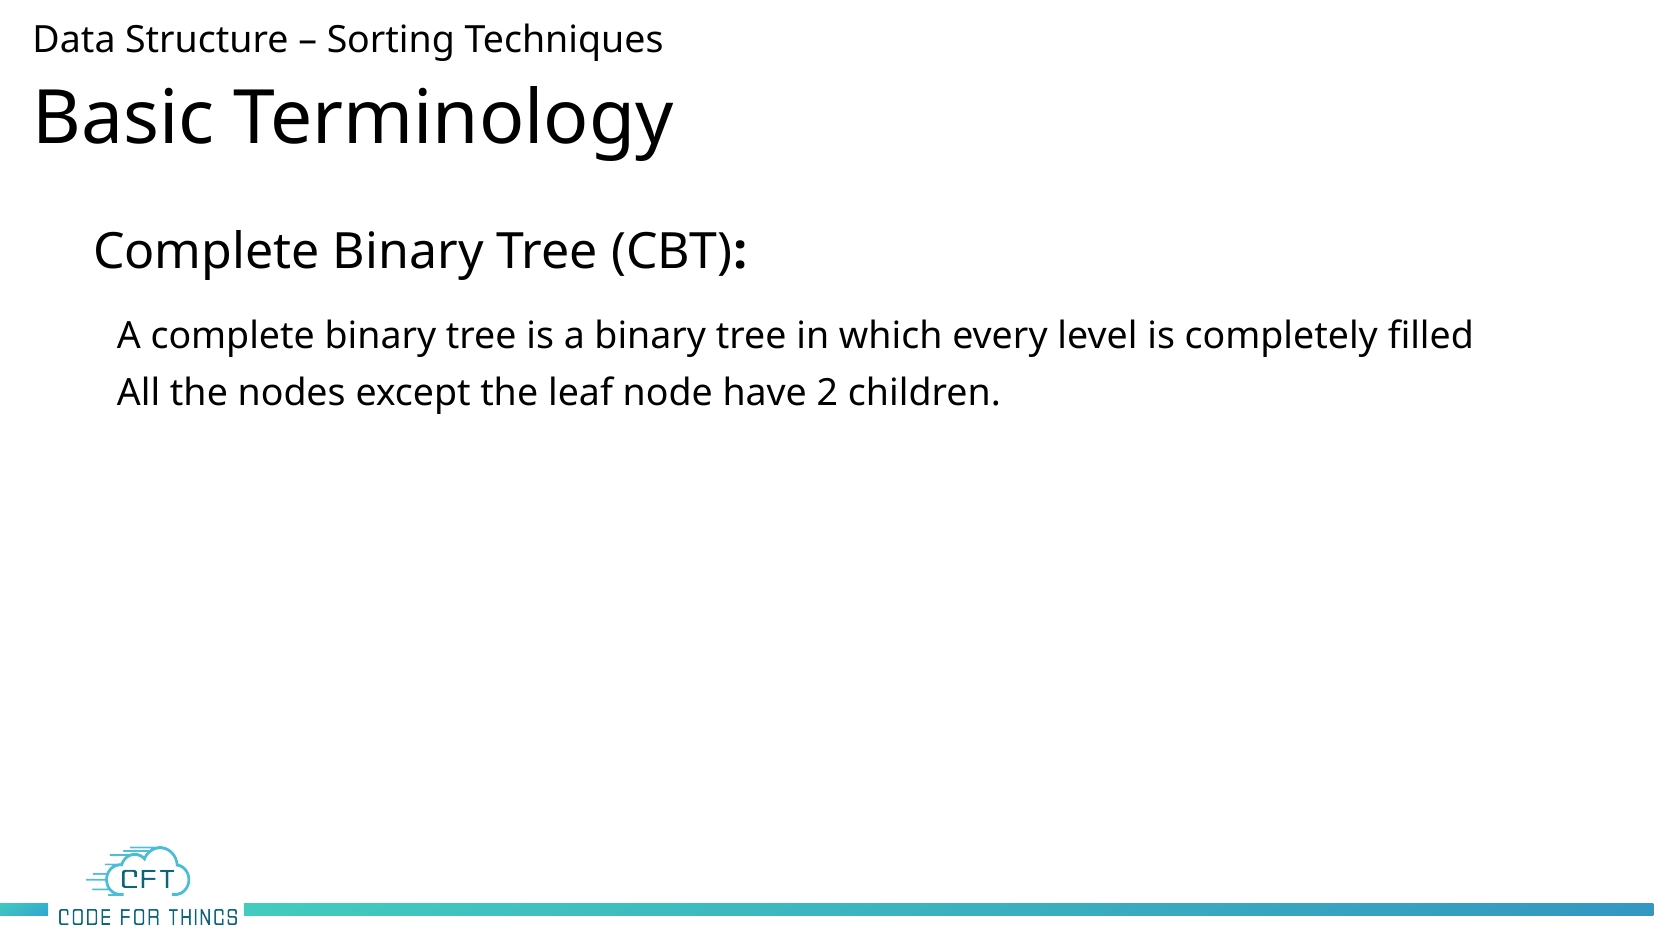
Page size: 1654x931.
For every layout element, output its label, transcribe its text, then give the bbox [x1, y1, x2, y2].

text_box Complete Binary Tree (CBT): [59, 181, 851, 284]
picture [59, 846, 237, 925]
title Data Structure – Sorting Techniques Basic Terminology [32, 12, 1184, 166]
text_box A complete binary tree is a binary tree in which every level is completely filled All the nodes except the leaf node have 2 children. [82, 301, 1654, 409]
